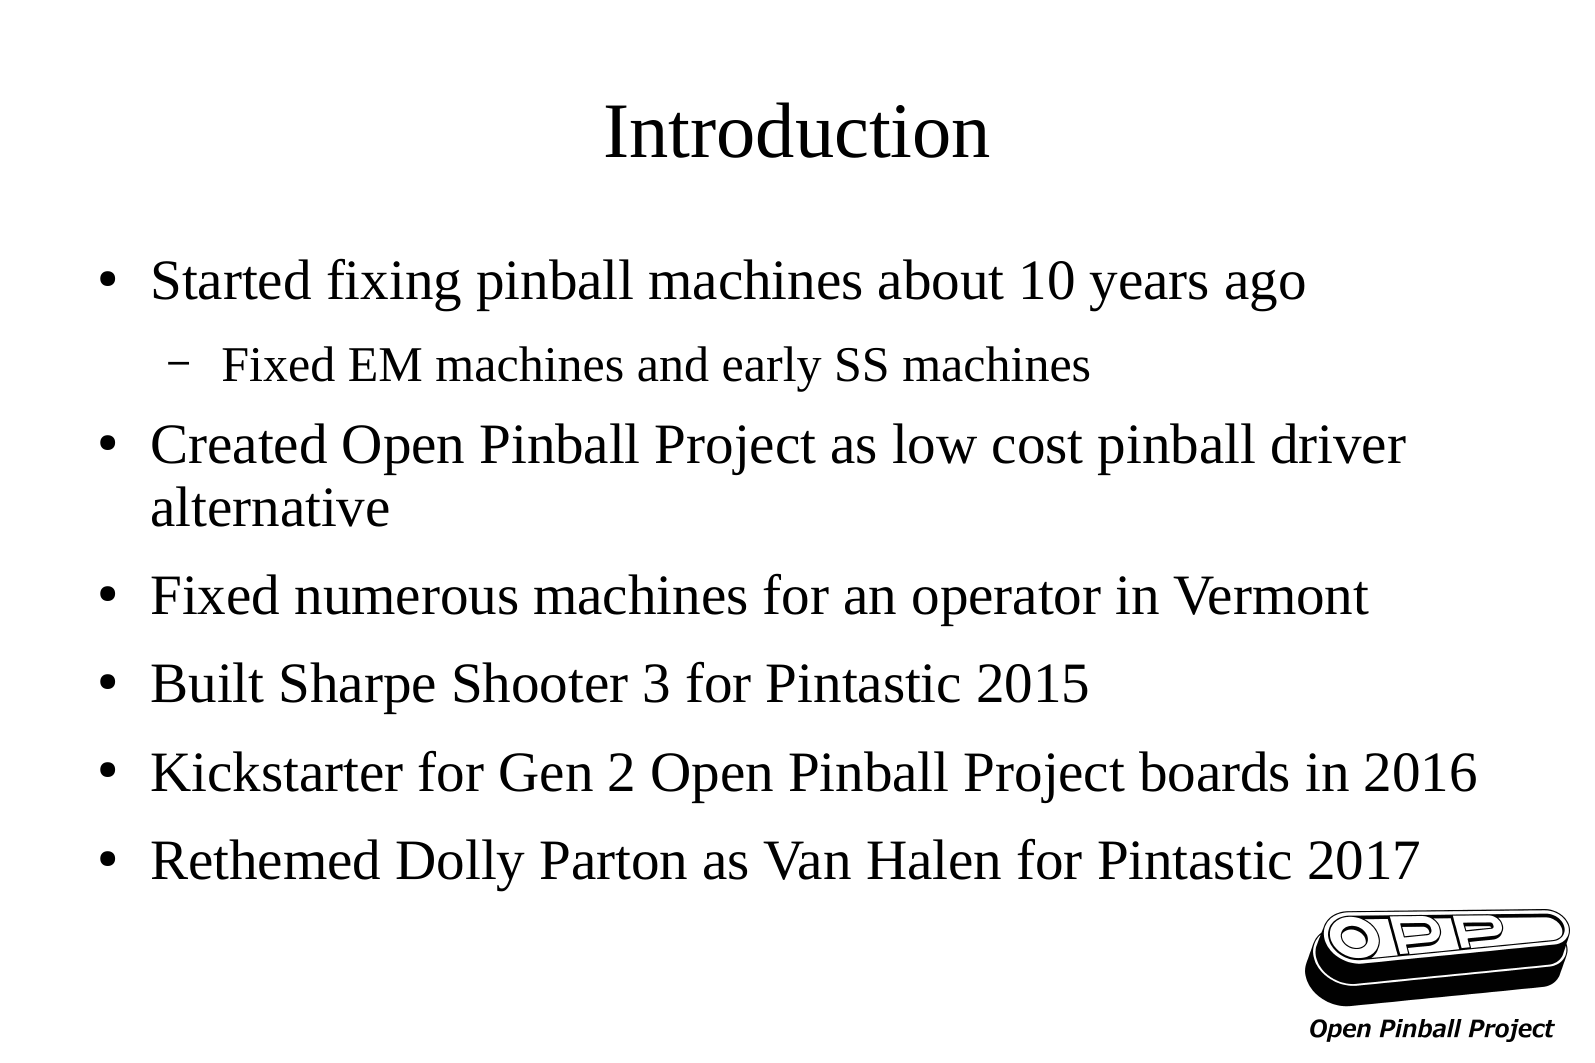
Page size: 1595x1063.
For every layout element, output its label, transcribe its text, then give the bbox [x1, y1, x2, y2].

list Started fixing pinball machines about 10 years ago Fixed EM machines and early SS machines Created Open Pinball Project as low cost pinball driver alternative Fixed numerous machines for an operator in Vermont Built Sharpe Shooter 3 for Pintastic 2015 Kickstarter for Gen 2 Open Pinball Project boards in 2016 Rethemed Dolly Parton as Van Halen for Pintastic 2017 [79, 248, 1515, 951]
picture [1305, 909, 1570, 1042]
title Introduction [79, 42, 1515, 220]
